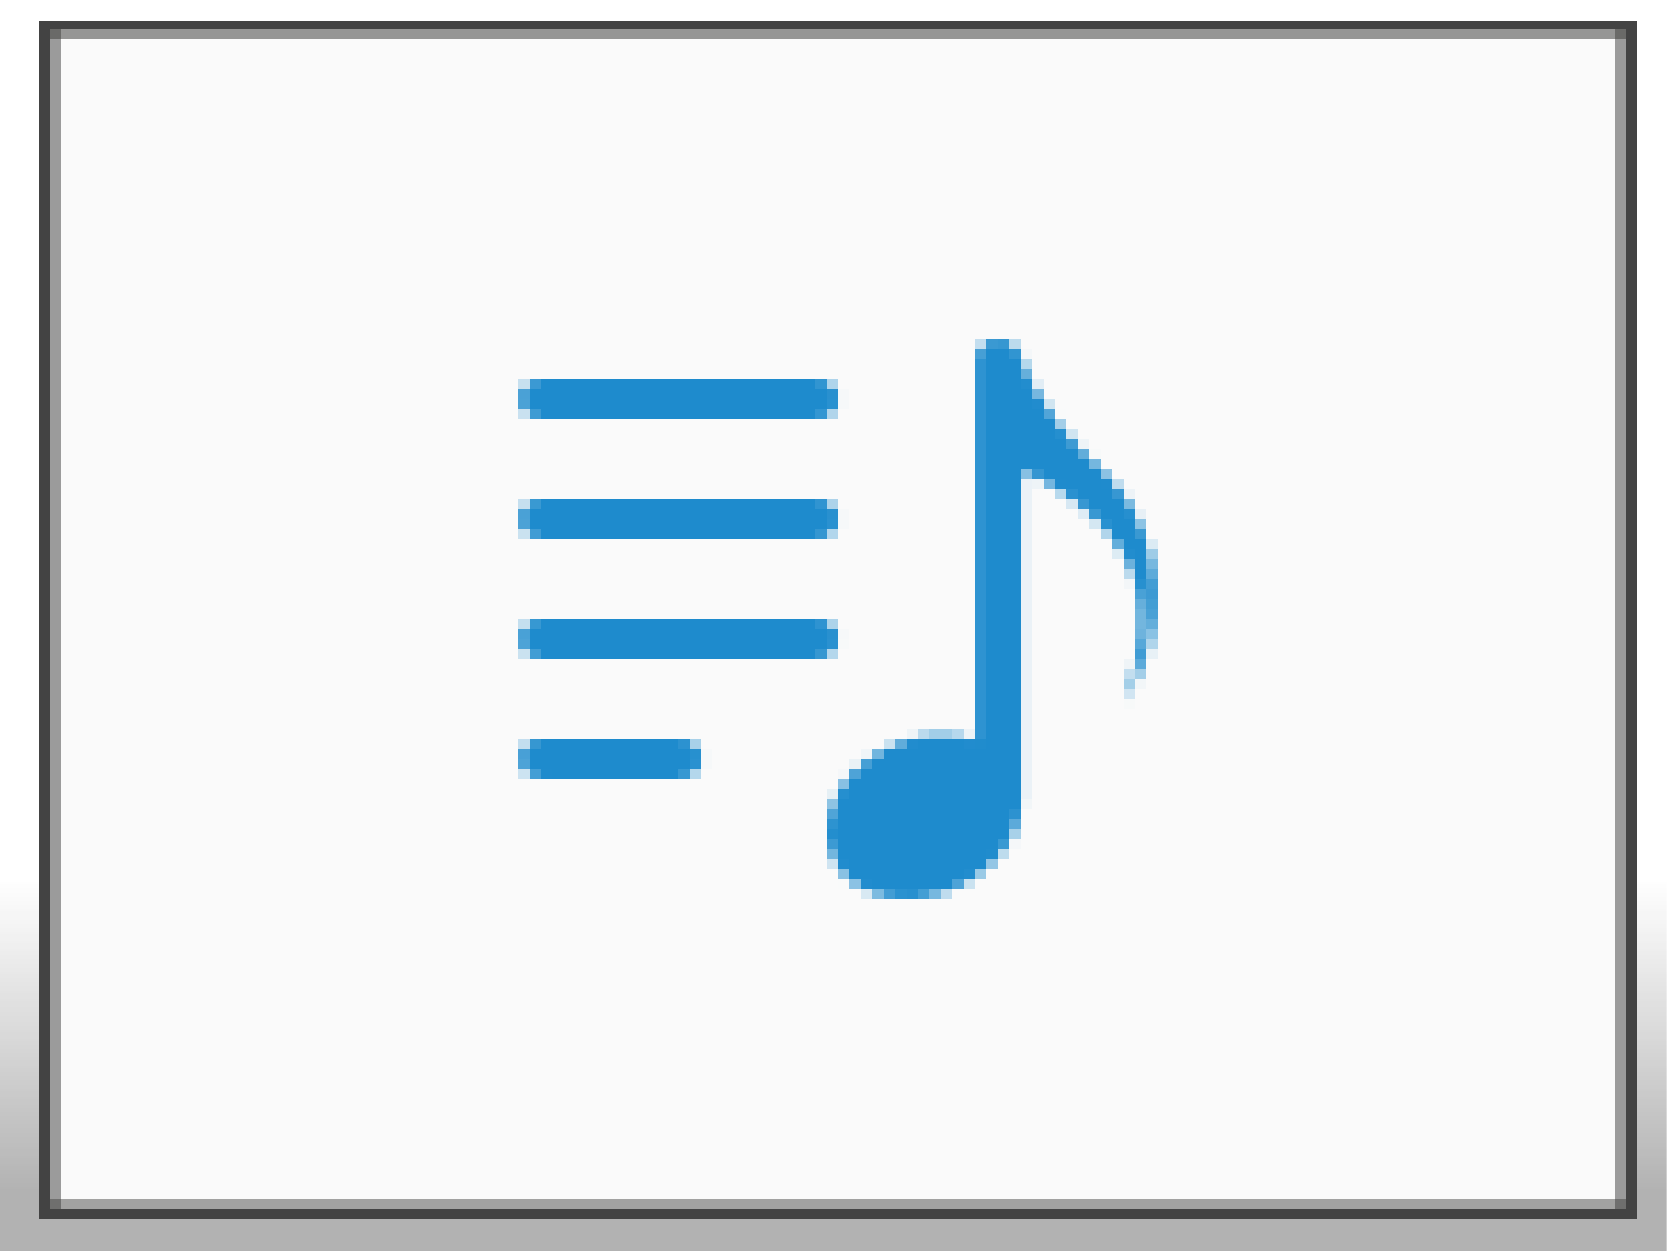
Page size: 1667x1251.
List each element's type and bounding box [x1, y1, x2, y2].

text_box [38, 19, 1639, 1220]
picture [0, 0, 1667, 1251]
